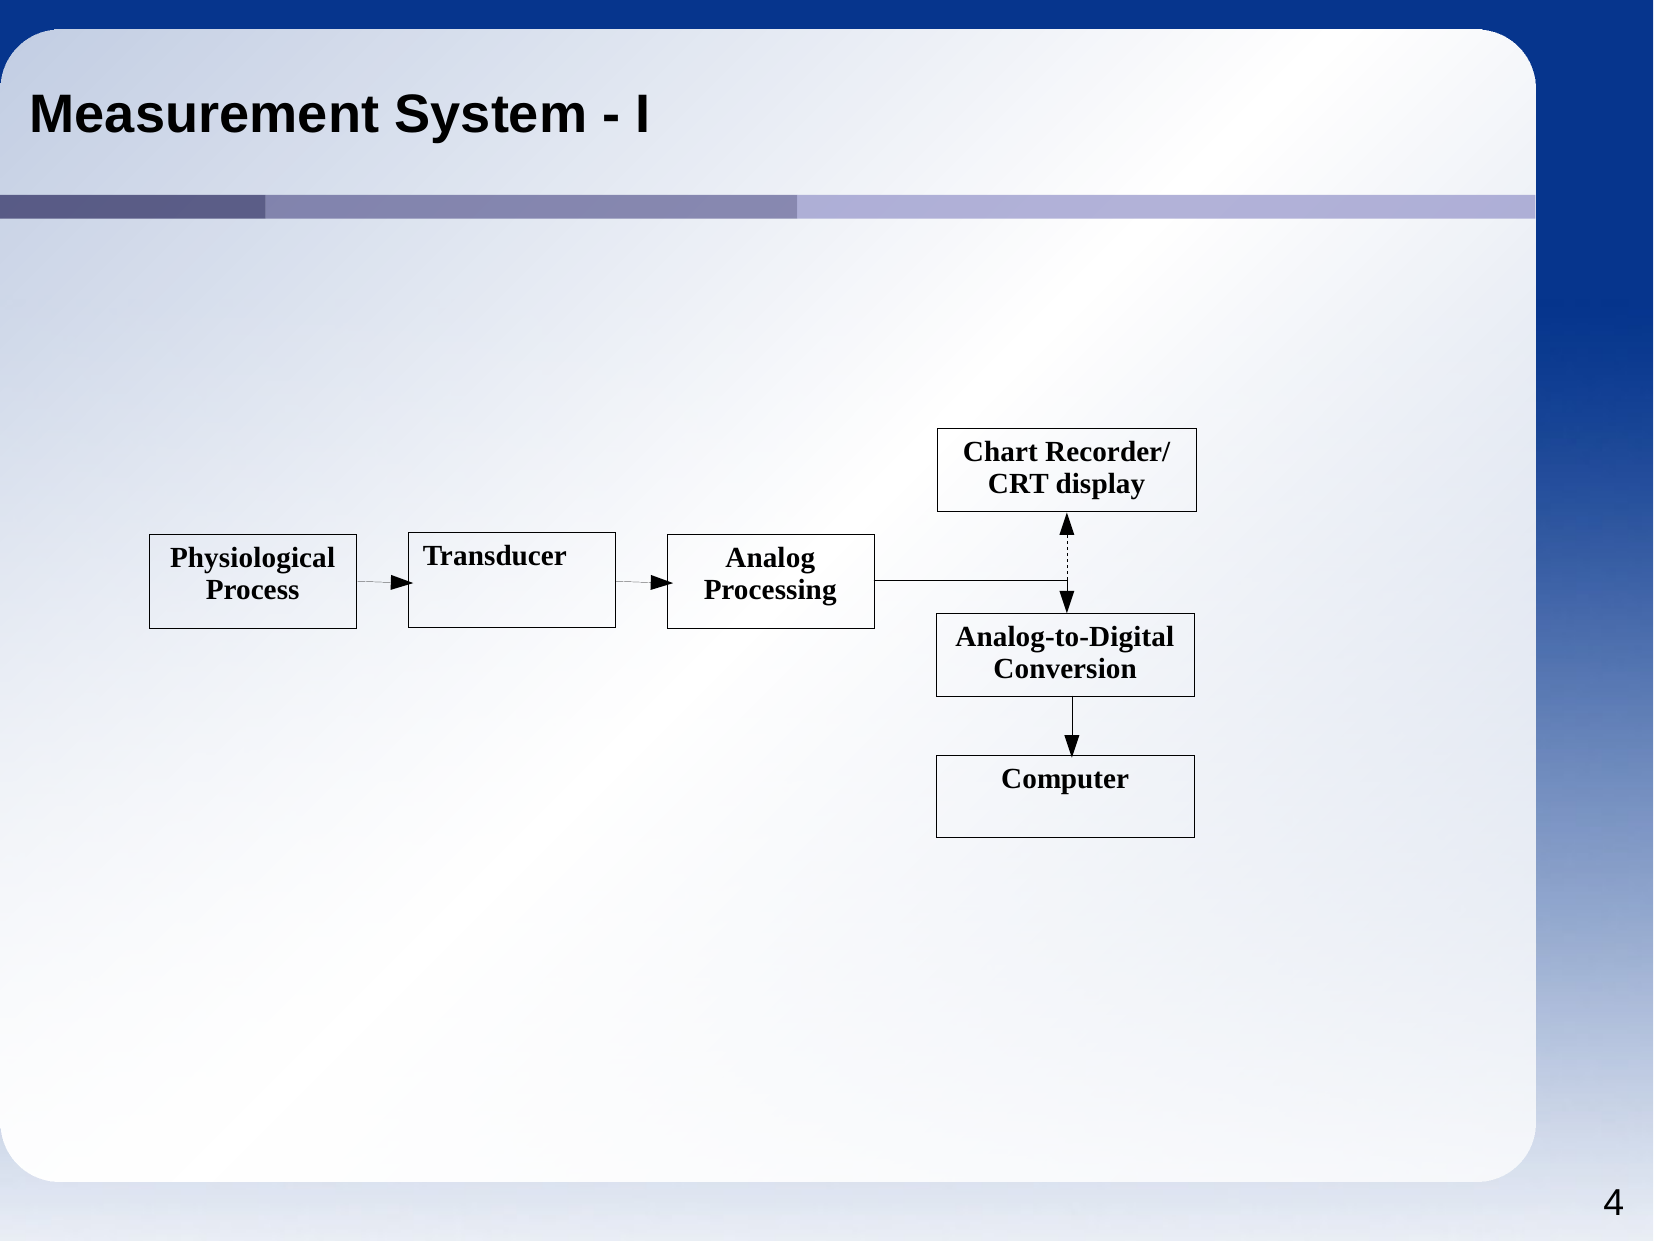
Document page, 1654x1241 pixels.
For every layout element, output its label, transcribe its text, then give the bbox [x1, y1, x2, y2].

title Measurement System - I [29, 49, 1506, 178]
picture [0, 0, 1654, 1241]
chart [114, 267, 1272, 992]
